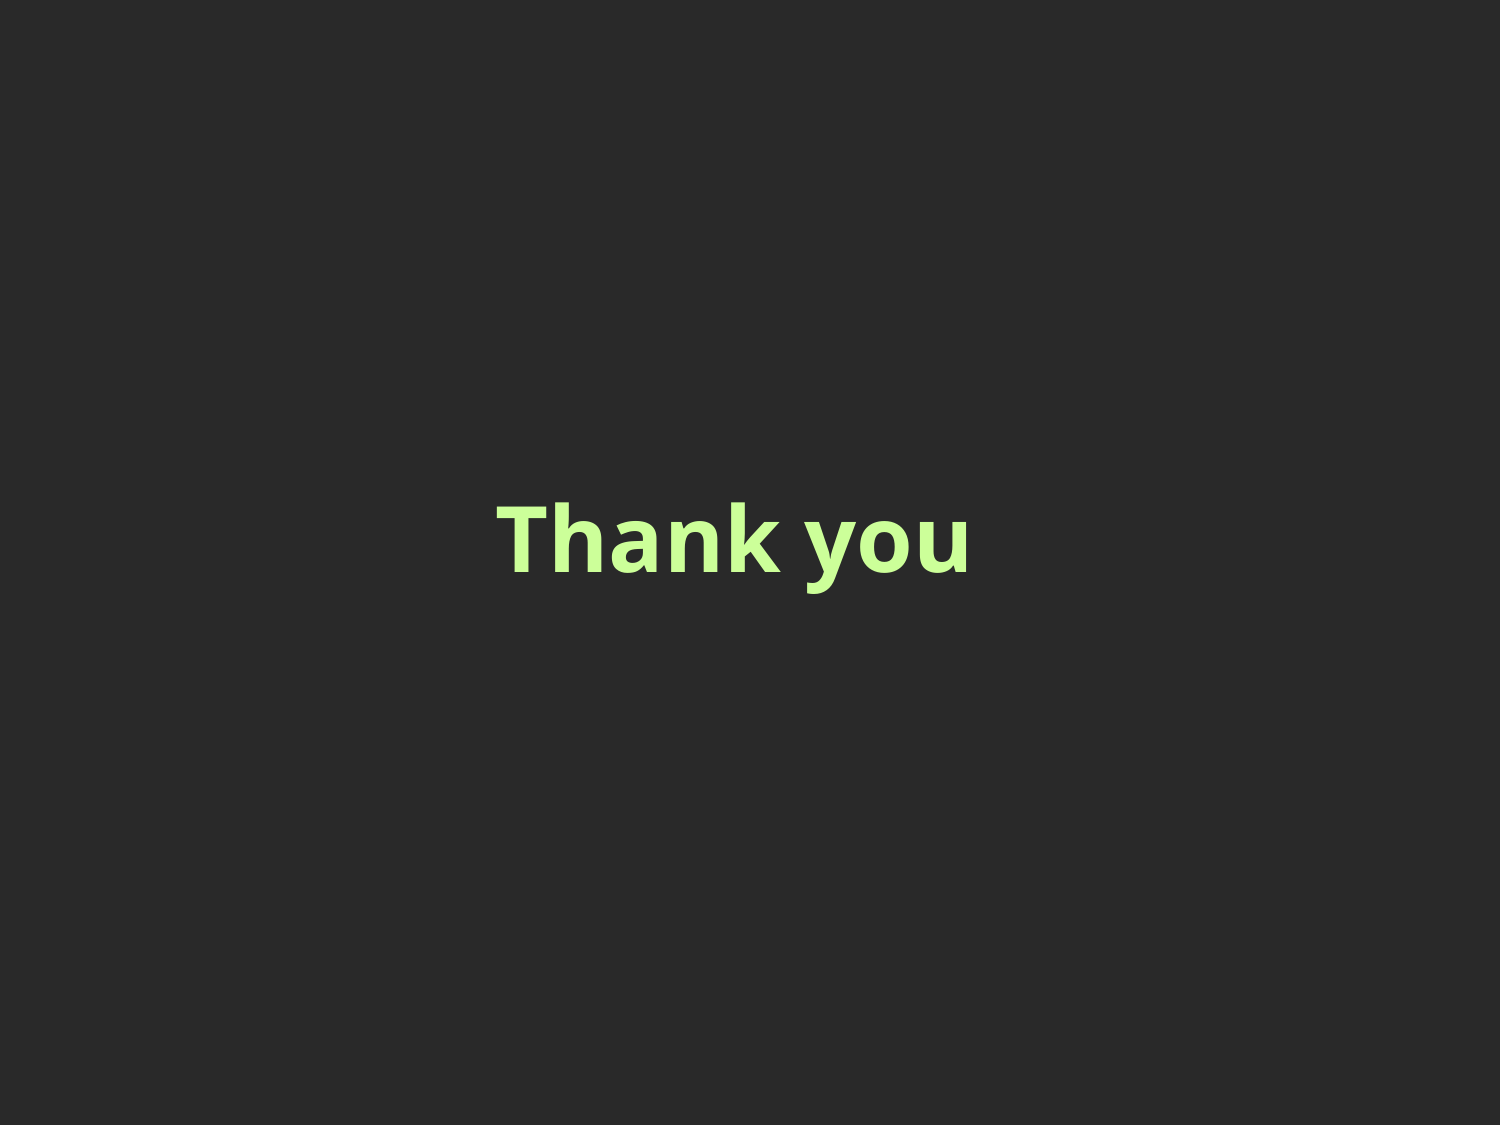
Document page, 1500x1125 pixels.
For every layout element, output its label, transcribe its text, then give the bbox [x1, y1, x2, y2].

title Thank you [60, 442, 1411, 631]
